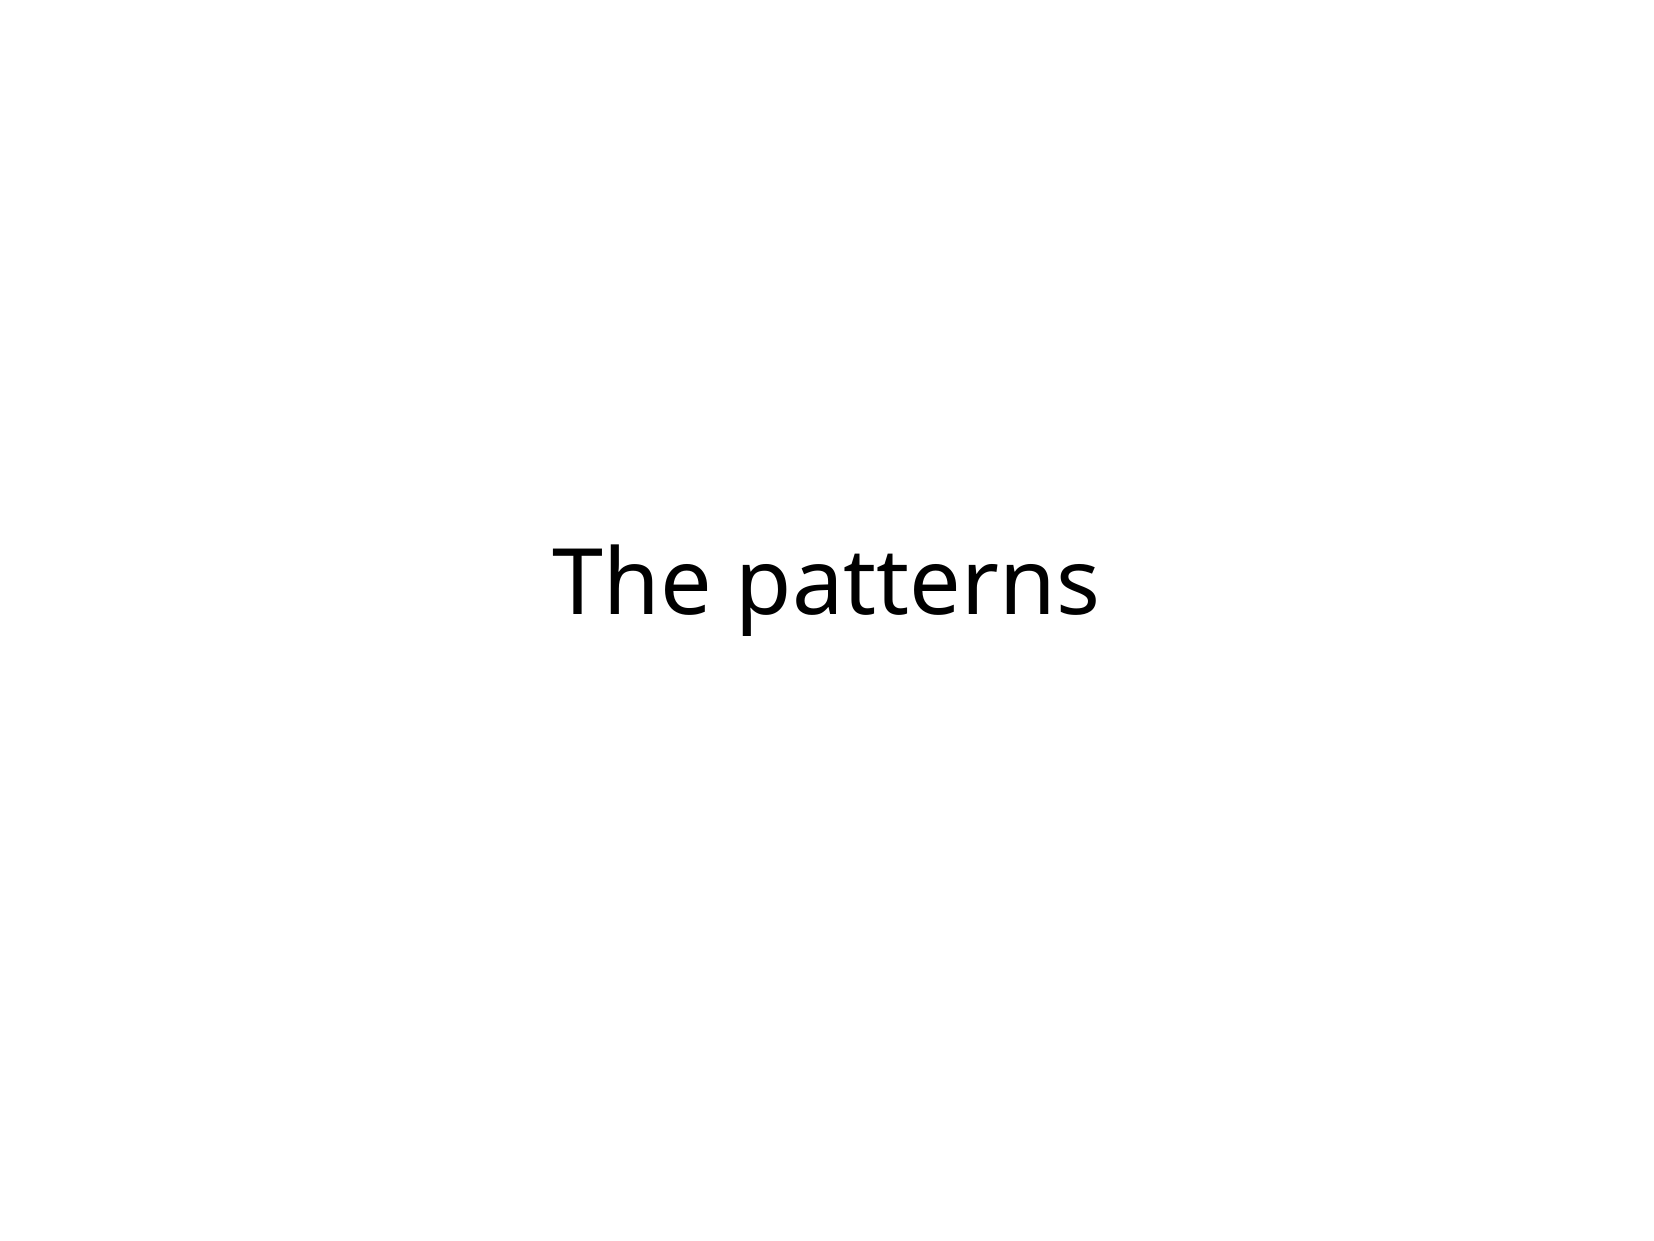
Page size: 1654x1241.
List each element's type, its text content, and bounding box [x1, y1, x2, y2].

subtitle The patterns [82, 56, 1571, 1102]
